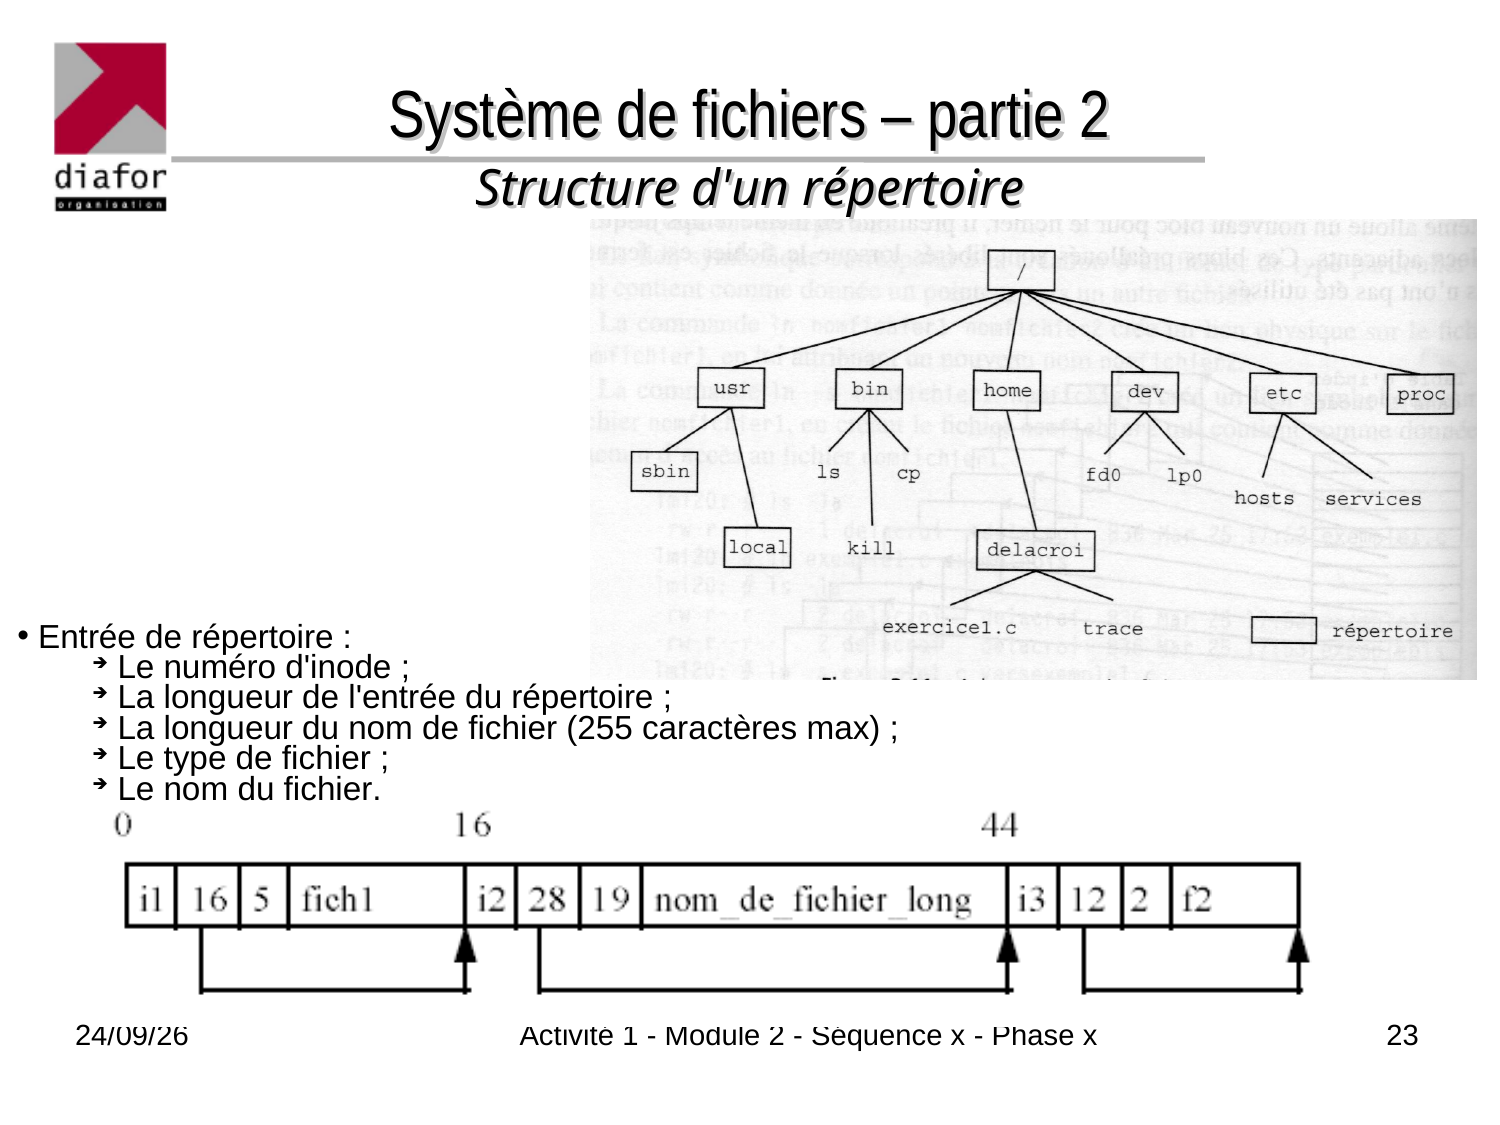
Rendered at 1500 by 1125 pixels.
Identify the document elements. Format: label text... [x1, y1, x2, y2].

title Système de fichiers – partie 2 Structure d'un répertoire [75, 45, 1426, 250]
picture [590, 219, 1477, 680]
picture [53, 42, 168, 213]
text_box Entrée de répertoire : Le numéro d'inode ; La longueur de l'entrée du répertoire ; La longueur du nom de fichier (255 caractères max) ; Le type de fichier ; Le nom du fichier. [2, 616, 916, 814]
picture [89, 803, 1329, 1027]
